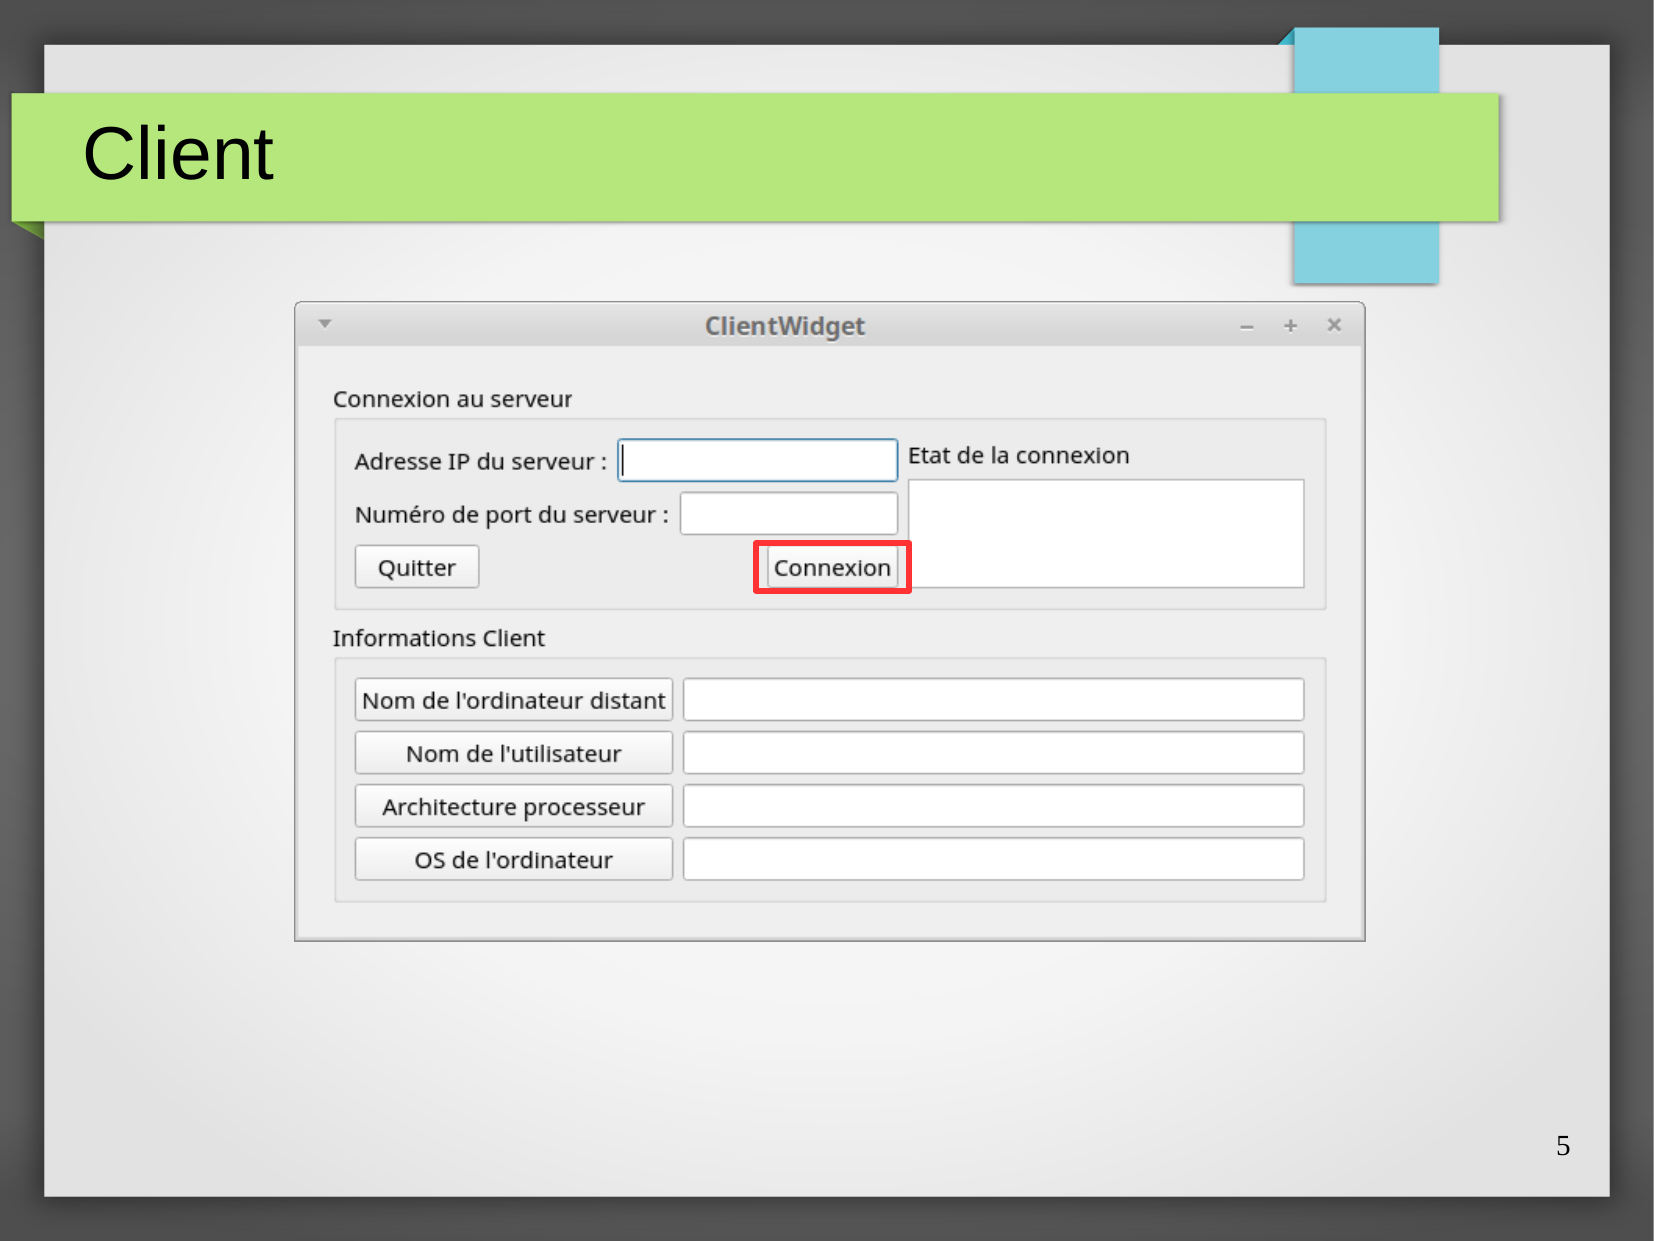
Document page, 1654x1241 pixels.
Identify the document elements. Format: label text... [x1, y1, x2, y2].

picture [0, 0, 1654, 1241]
title Client [82, 94, 1264, 213]
